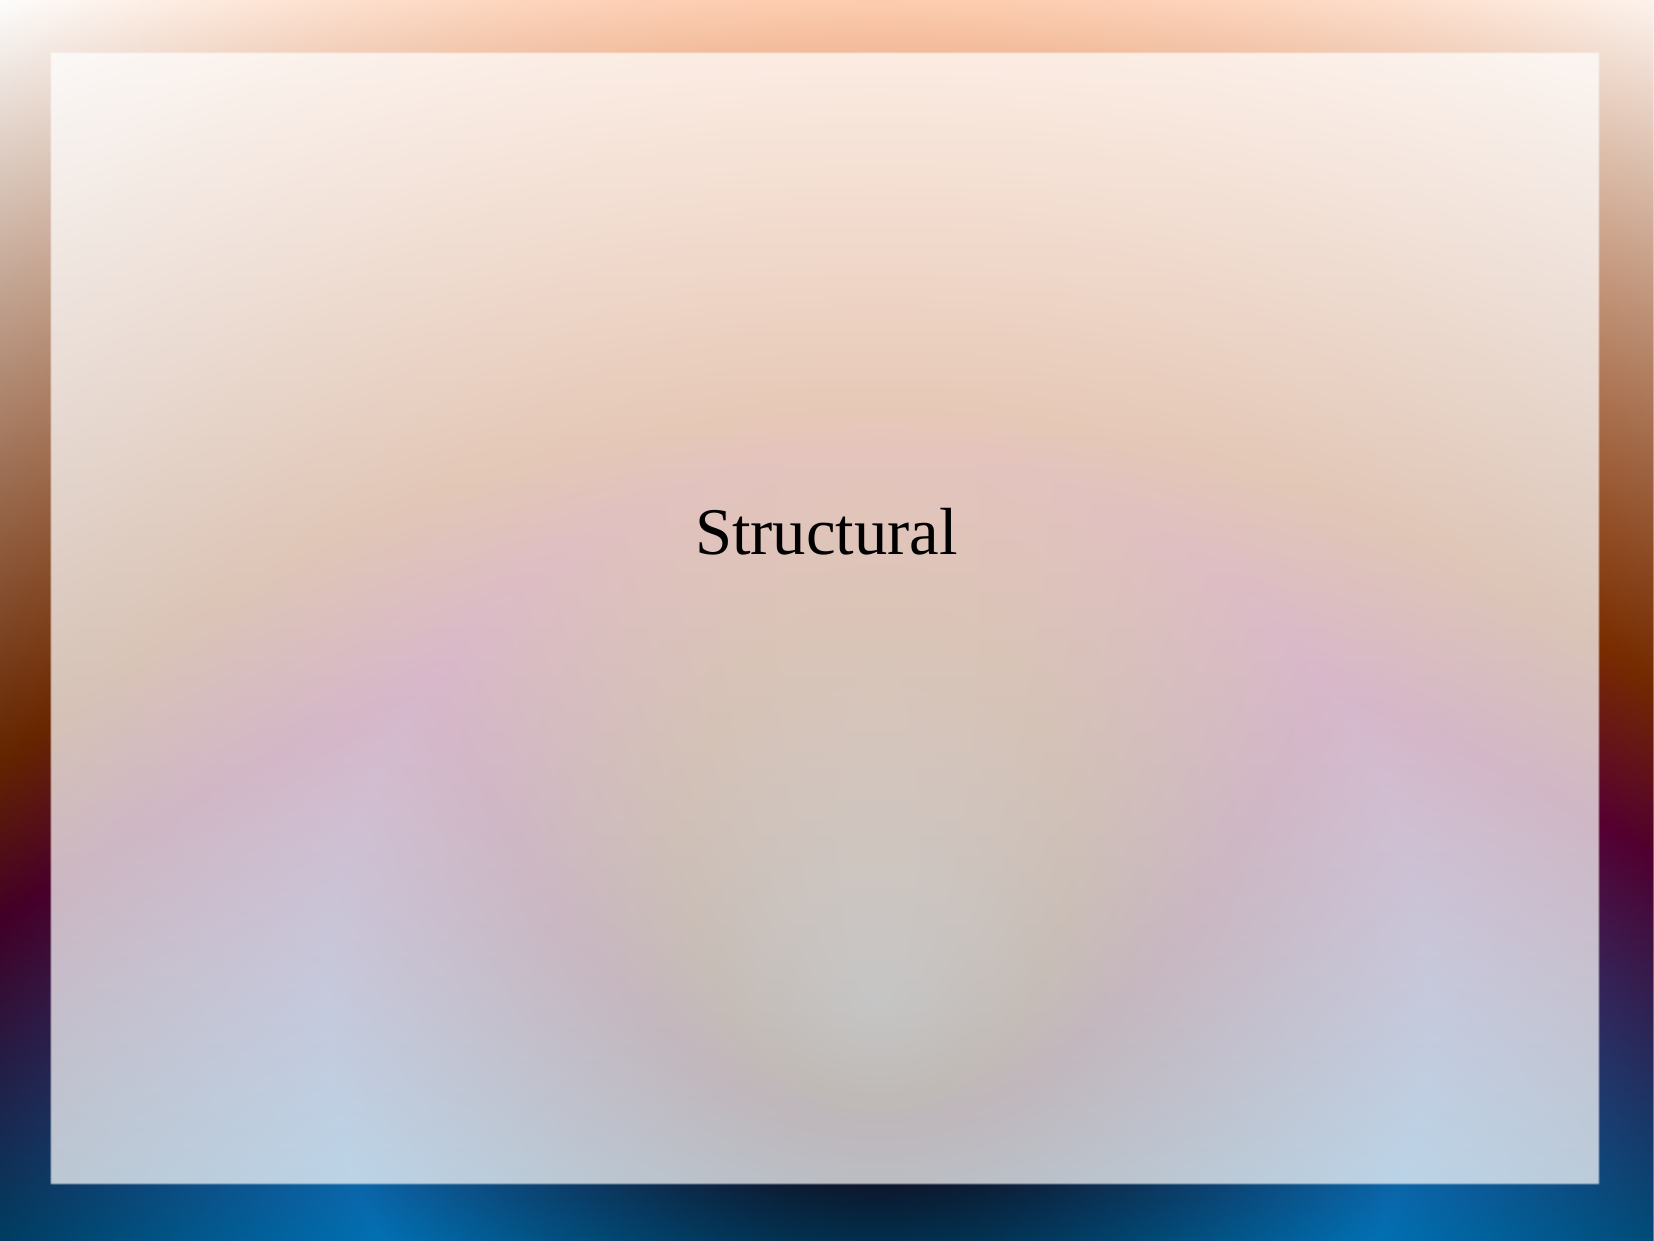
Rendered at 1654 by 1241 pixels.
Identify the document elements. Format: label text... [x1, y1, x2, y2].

picture [0, 0, 1654, 1241]
subtitle Structural [82, 55, 1571, 1010]
